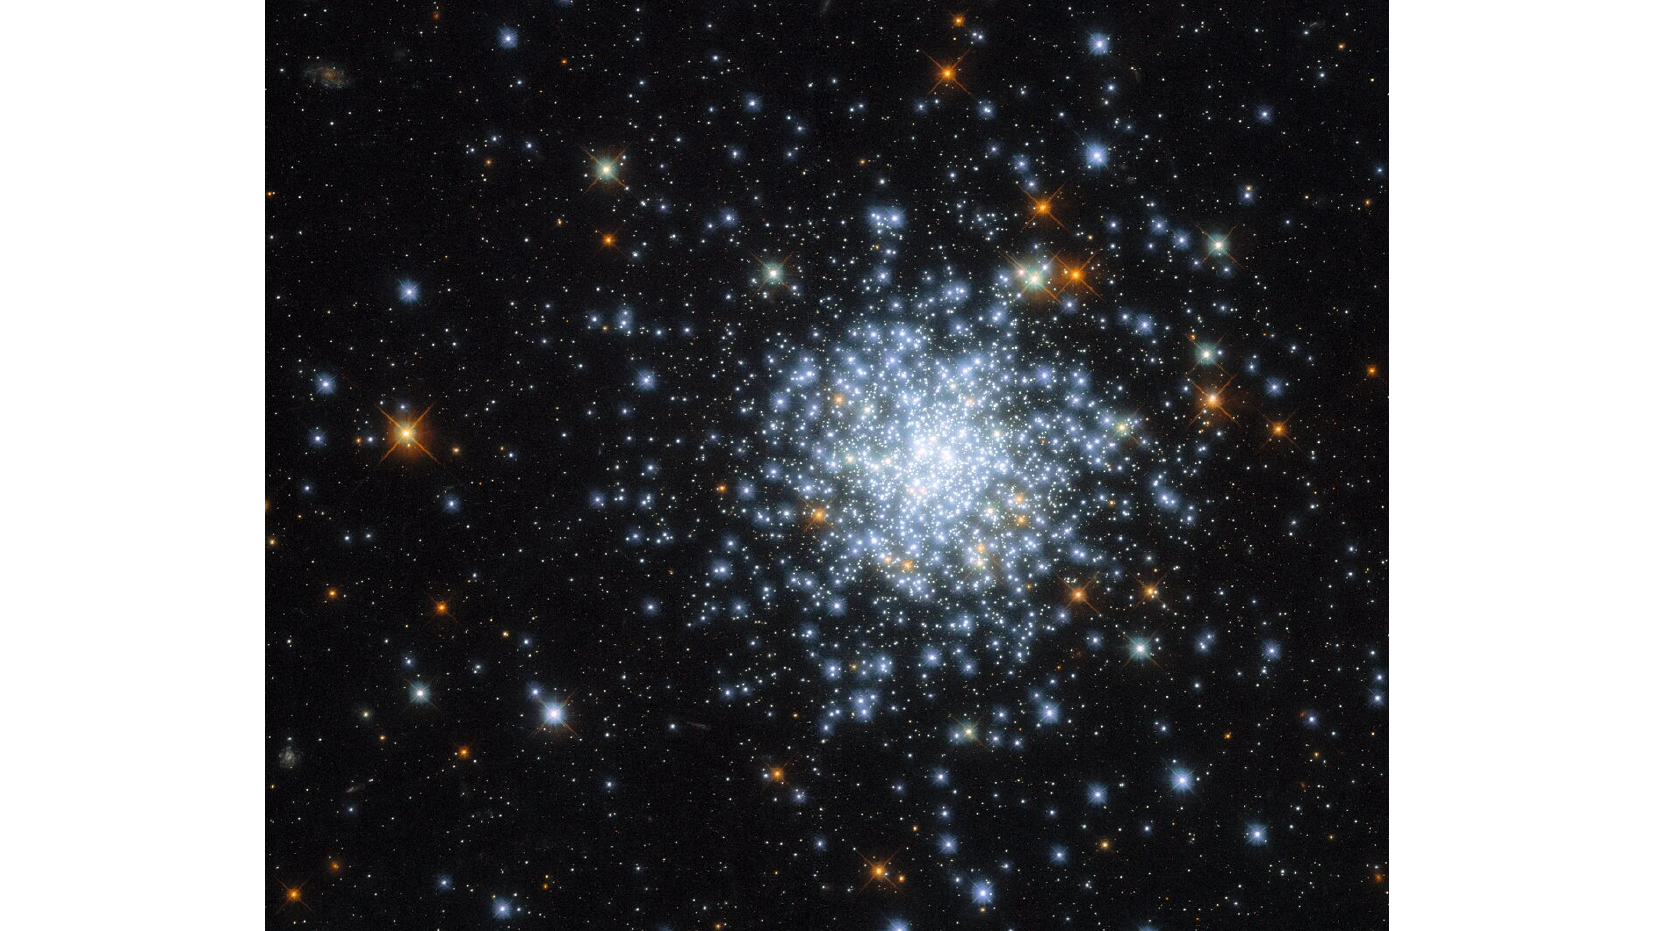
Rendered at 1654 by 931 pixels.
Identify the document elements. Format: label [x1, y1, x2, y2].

picture [265, 0, 1389, 931]
